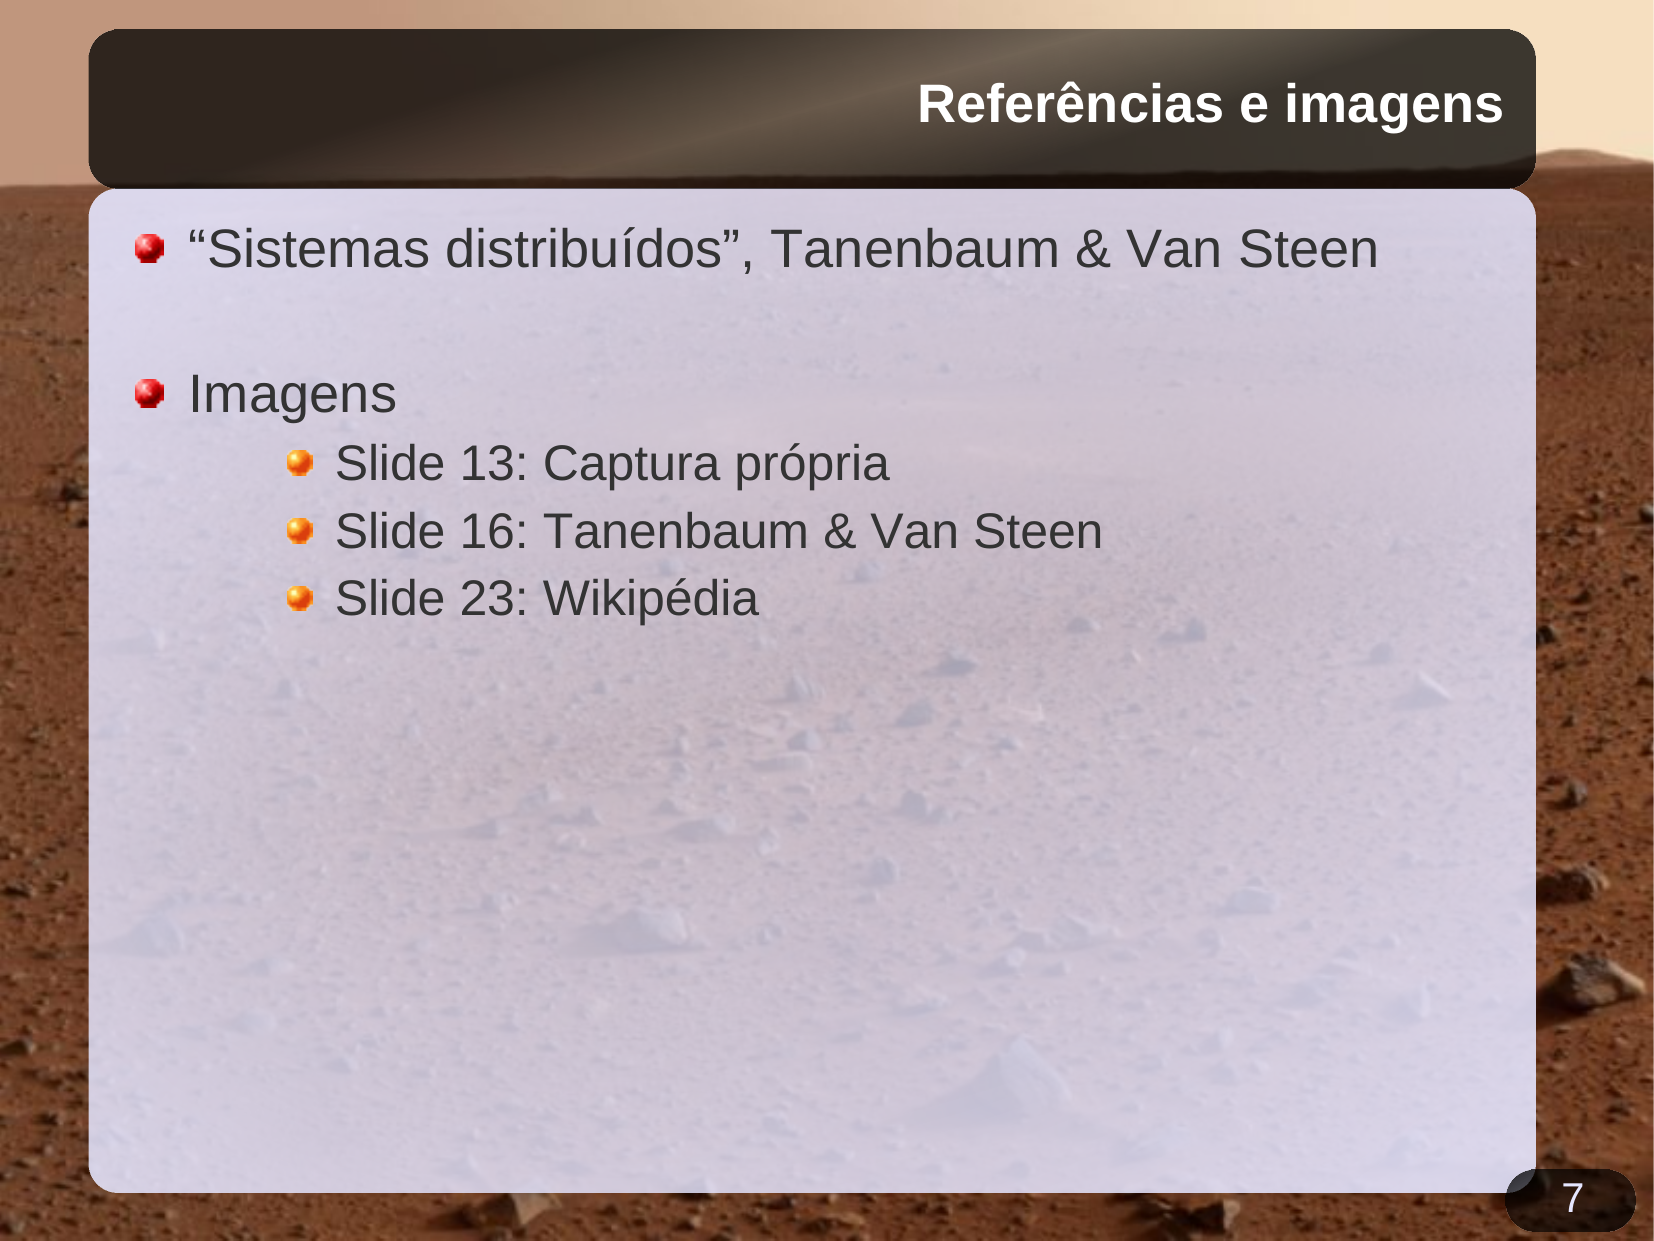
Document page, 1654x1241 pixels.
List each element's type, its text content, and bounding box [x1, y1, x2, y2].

picture [0, 0, 1654, 1241]
title Referências e imagens [118, 59, 1506, 148]
list “Sistemas distribuídos”, Tanenbaum & Van Steen Imagens Slide 13: Captura própria Slide 16: Tanenbaum & Van Steen Slide 23: Wikipédia [118, 218, 1477, 1164]
